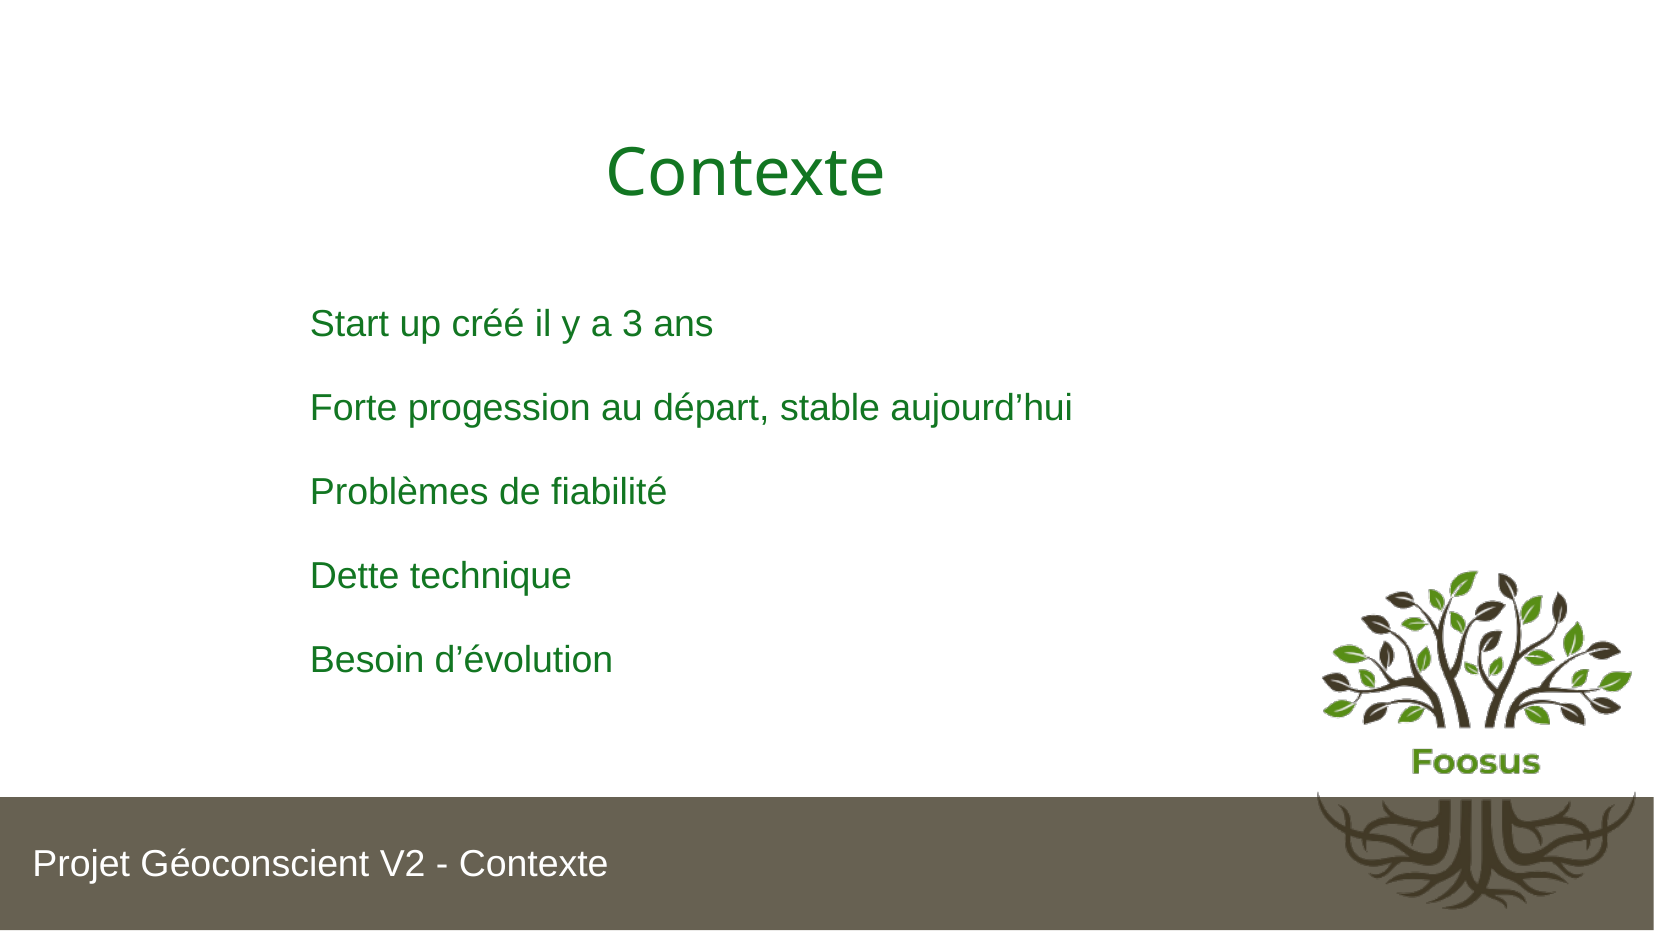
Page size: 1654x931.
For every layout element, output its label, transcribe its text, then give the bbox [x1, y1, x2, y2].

text_box Start up créé il y a 3 ans Forte progession au départ, stable aujourd’hui Problèmes de fiabilité Dette technique Besoin d’évolution [295, 295, 1152, 688]
text_box Projet Géoconscient V2 - Contexte [17, 834, 1329, 931]
text_box Contexte [590, 117, 945, 207]
text_box [0, 797, 1654, 931]
picture [1299, 560, 1654, 797]
